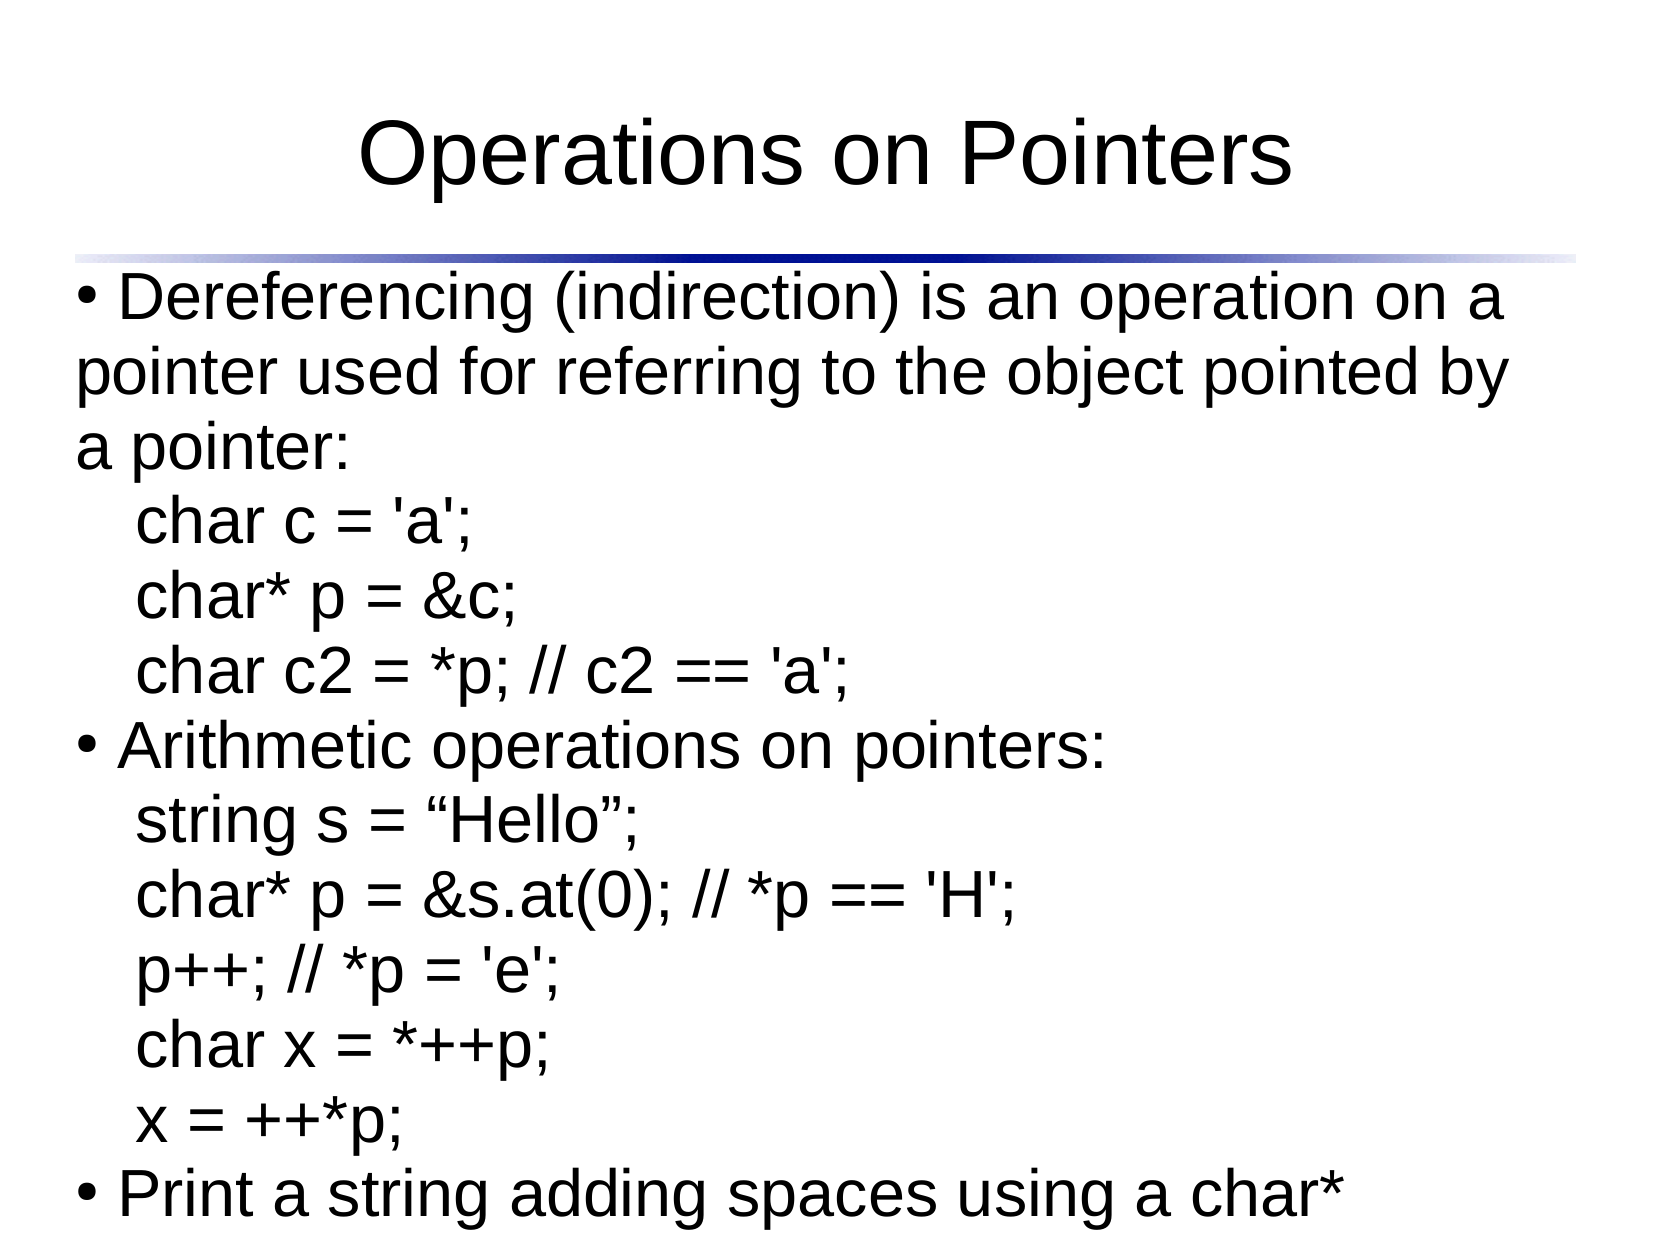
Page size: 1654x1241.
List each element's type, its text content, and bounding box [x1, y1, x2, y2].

picture [75, 254, 1576, 263]
subtitle Dereferencing (indirection) is an operation on a pointer used for referring to the object pointed by a pointer: char c = 'a'; char* p = &c; char c2 = *p; // c2 == 'a'; Arithmetic operations on pointers: string s = “Hello”; char* p = &s.at(0); // *p == 'H'; p++; // *p = 'e'; char x = *++p; x = ++*p; Print a string adding spaces using a char* [75, 263, 1564, 1232]
title Operations on Pointers [82, 65, 1571, 241]
